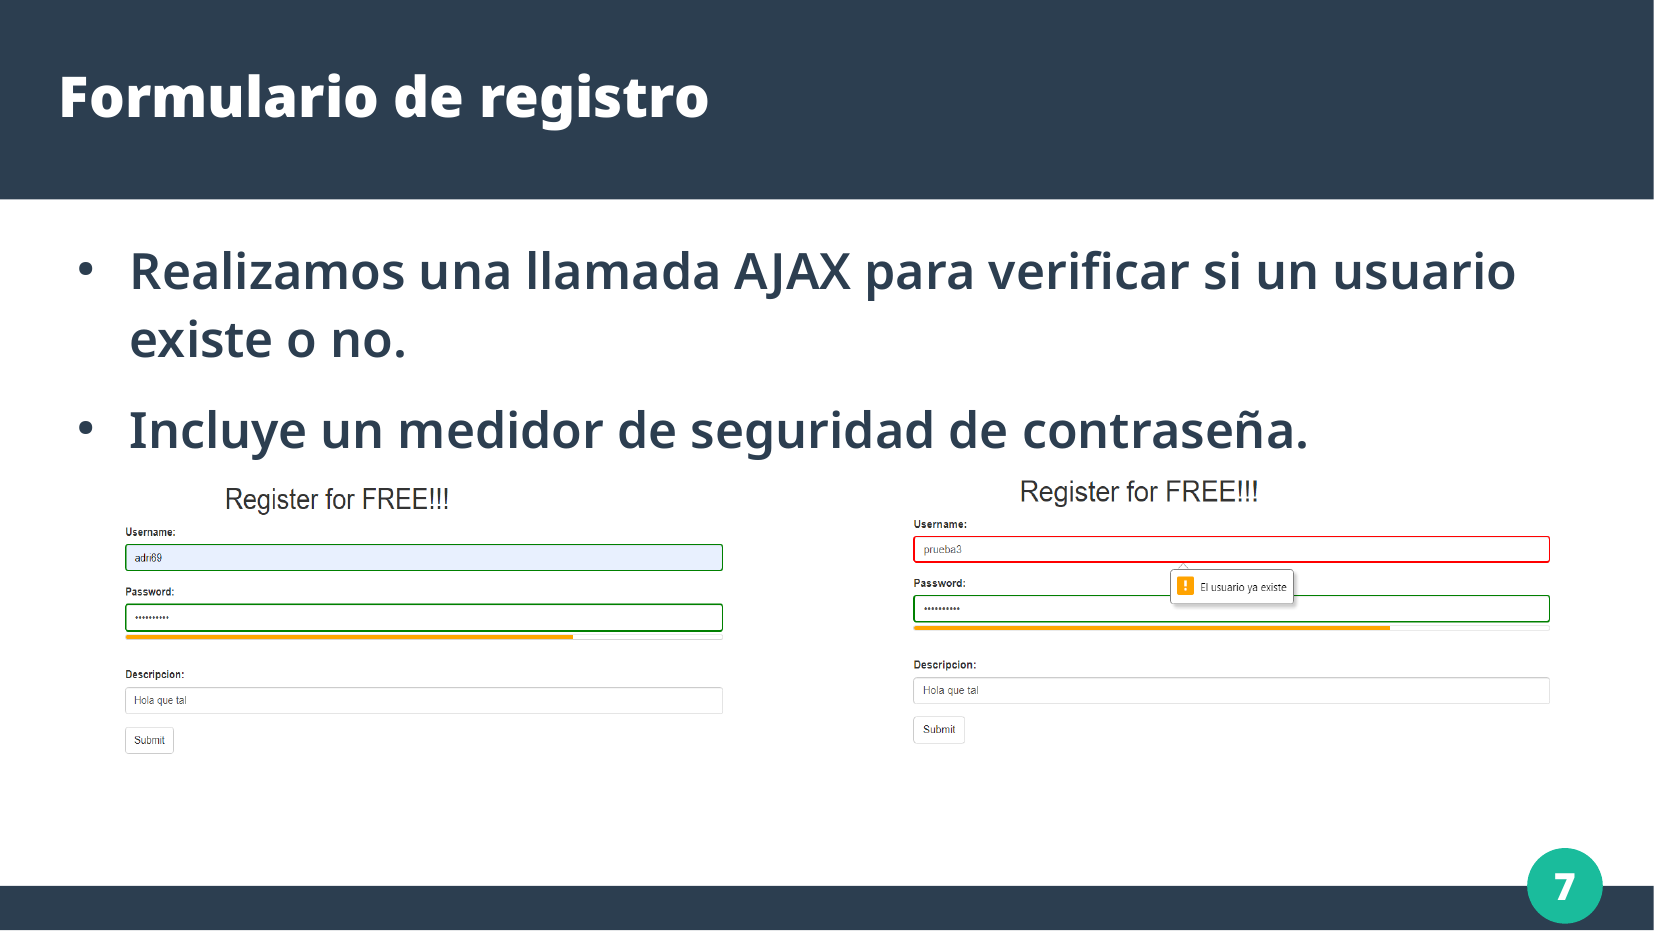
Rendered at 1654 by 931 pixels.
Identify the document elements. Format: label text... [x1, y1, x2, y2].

title Formulario de registro [59, 37, 1595, 155]
picture [59, 483, 798, 798]
list Realizamos una llamada AJAX para verificar si un usuario existe o no. Incluye un medidor de seguridad de contraseña. [59, 236, 1595, 857]
picture [801, 472, 1570, 792]
